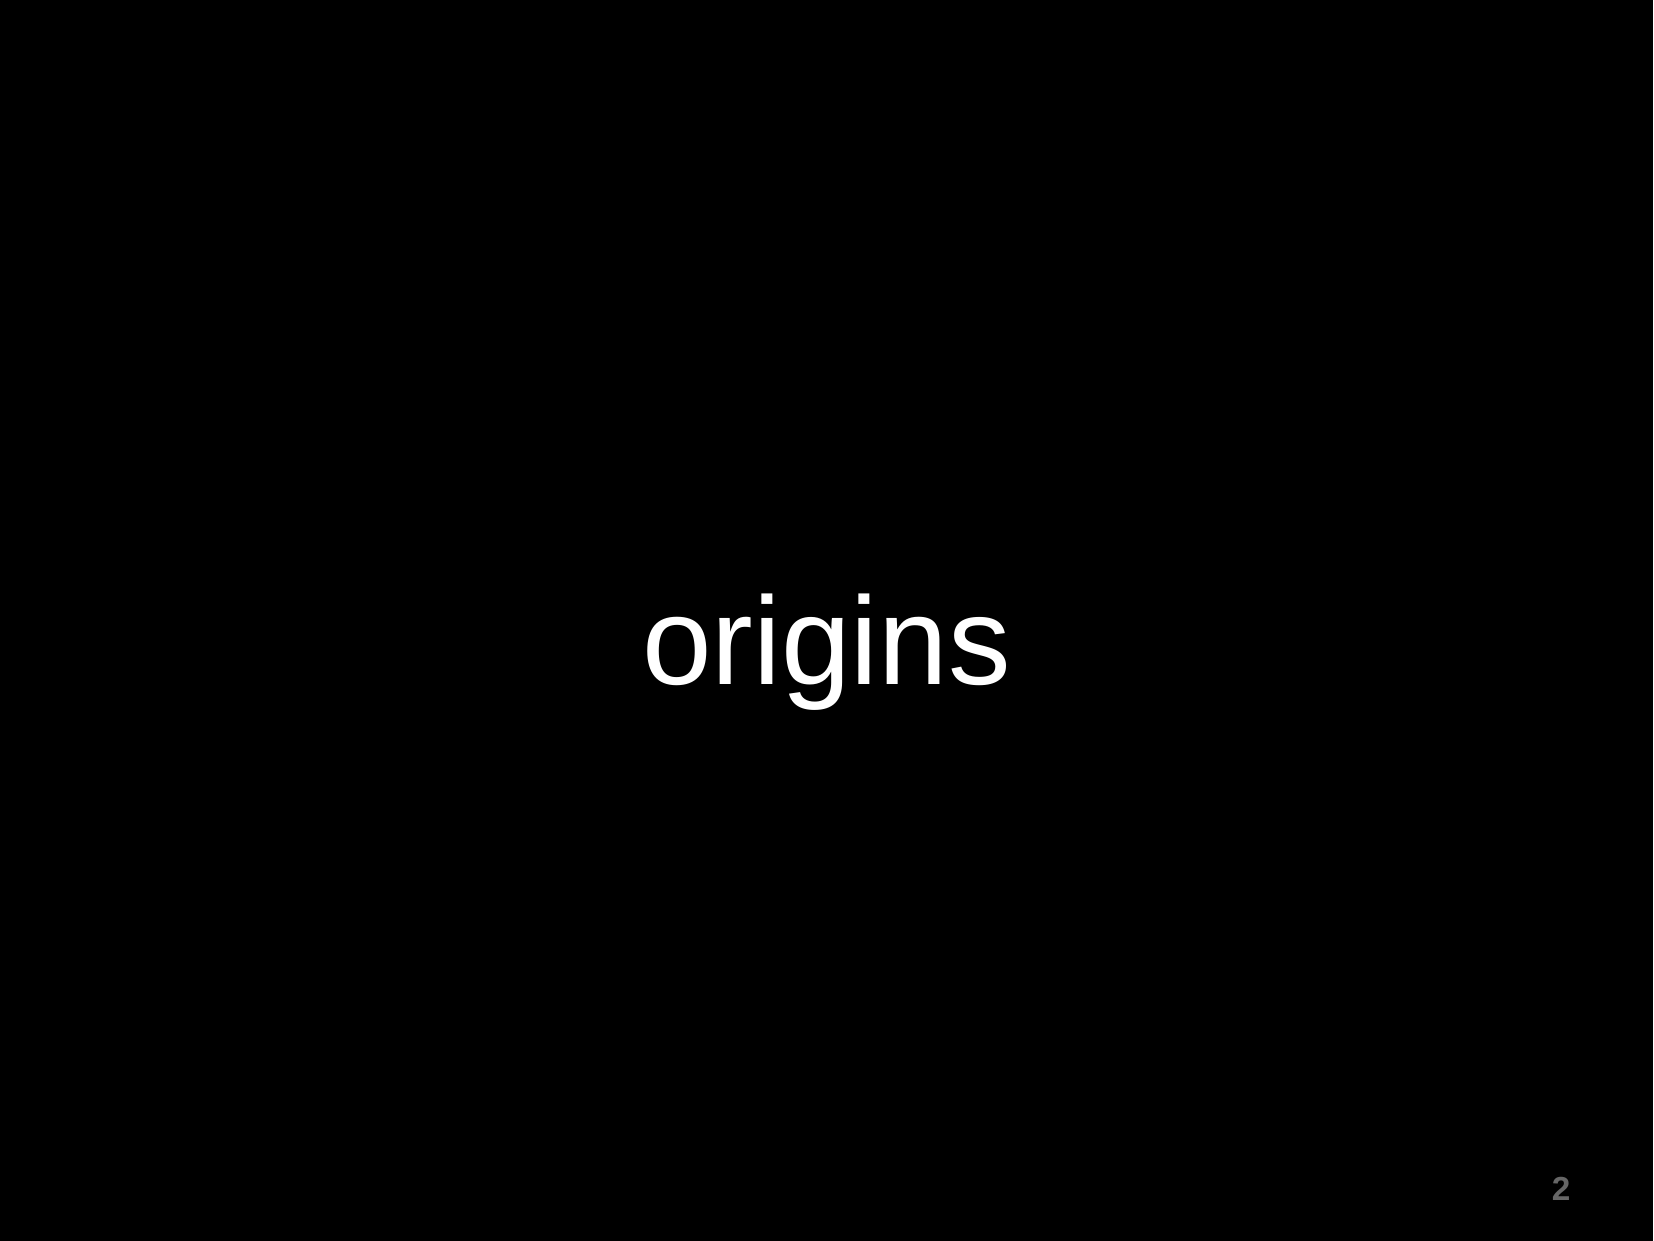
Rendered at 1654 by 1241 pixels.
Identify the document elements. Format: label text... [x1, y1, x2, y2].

text_box origins [0, 542, 1653, 698]
